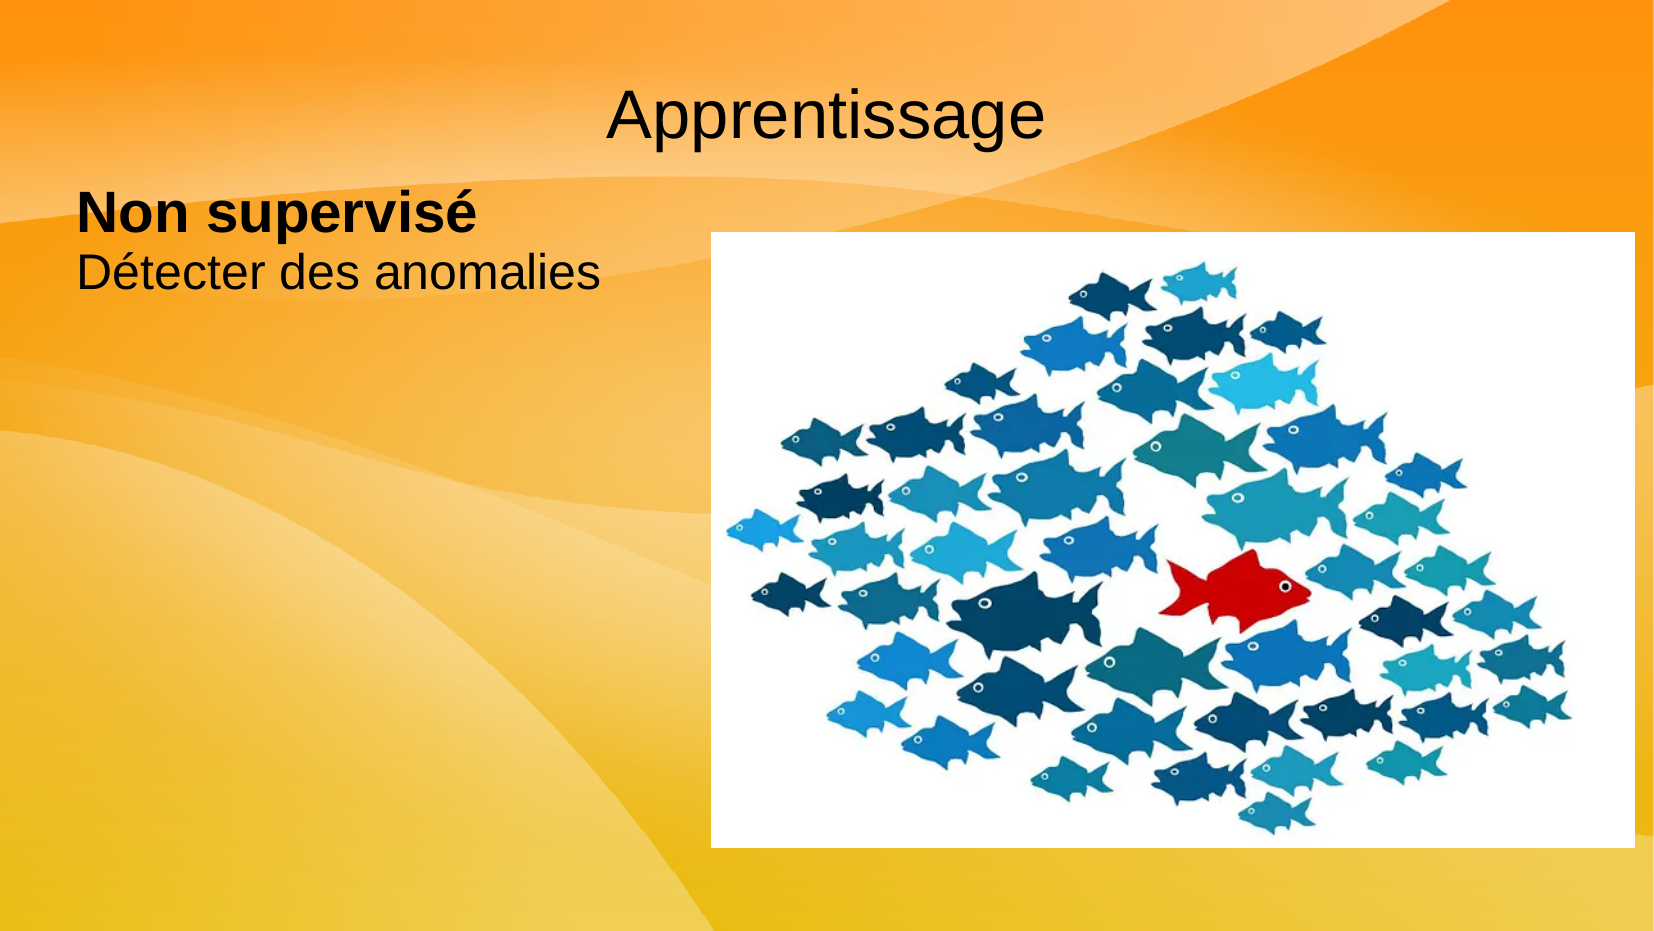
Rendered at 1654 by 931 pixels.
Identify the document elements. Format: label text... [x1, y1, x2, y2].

subtitle Non supervisé Détecter des anomalies [76, 179, 1565, 928]
title Apprentissage [82, 37, 1571, 193]
picture [0, 0, 1654, 931]
